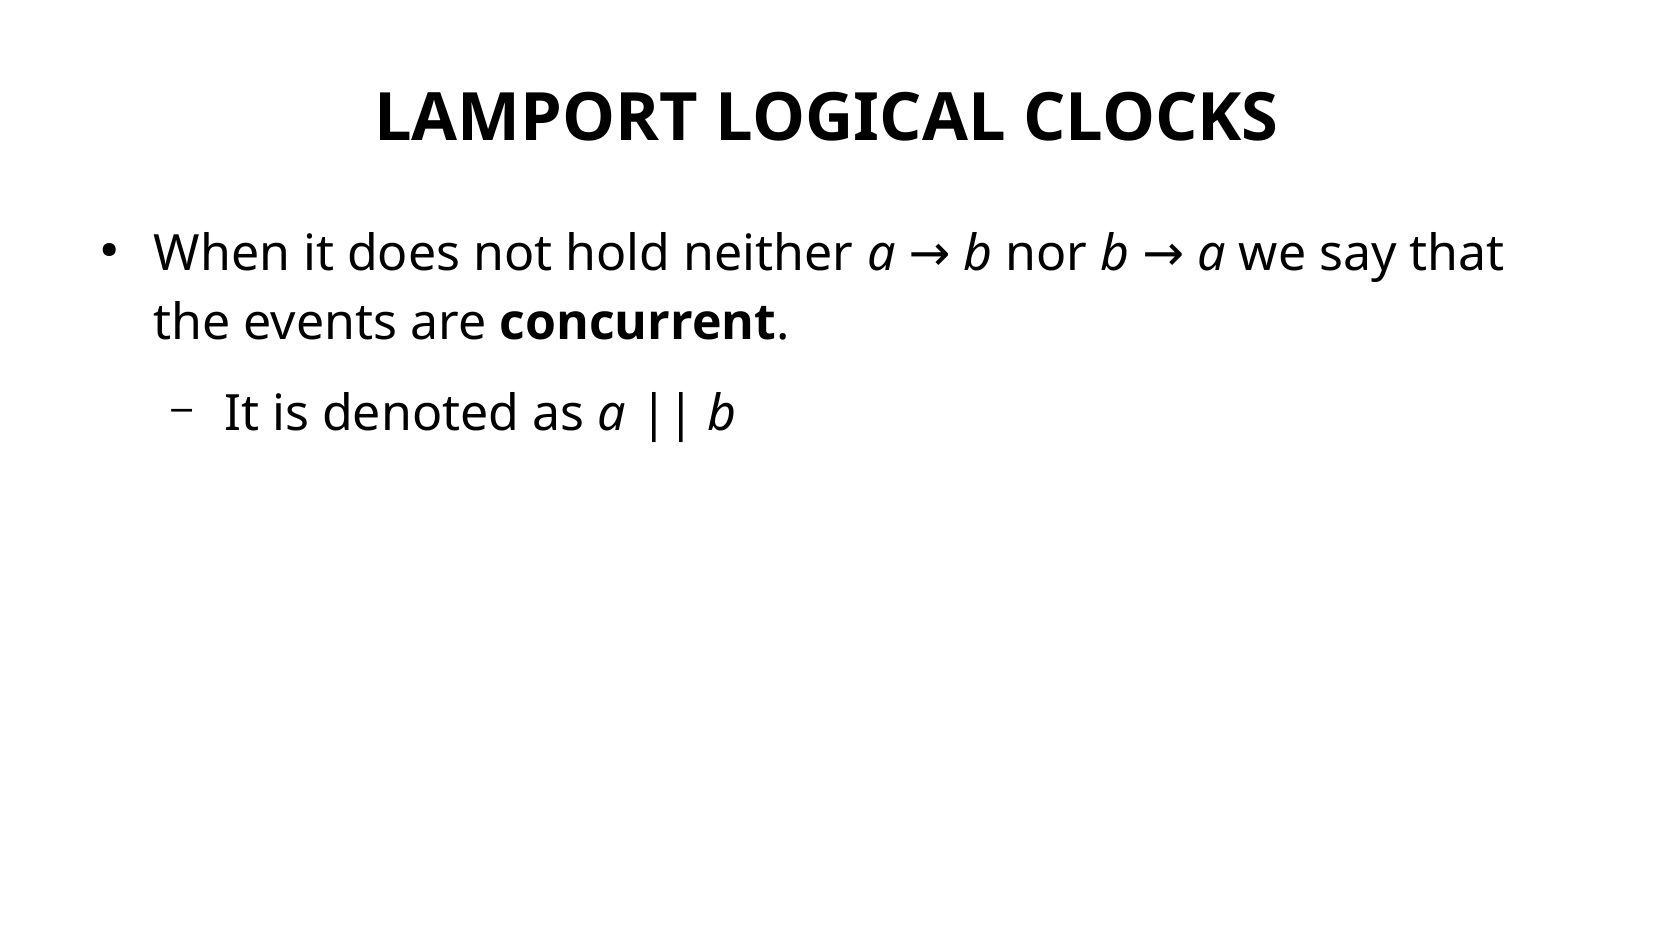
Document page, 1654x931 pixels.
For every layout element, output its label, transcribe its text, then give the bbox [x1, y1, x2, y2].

title LAMPORT LOGICAL CLOCKS [82, 36, 1571, 193]
list When it does not hold neither a → b nor b → a we say that the events are concurrent. It is denoted as a || b [82, 217, 1571, 757]
